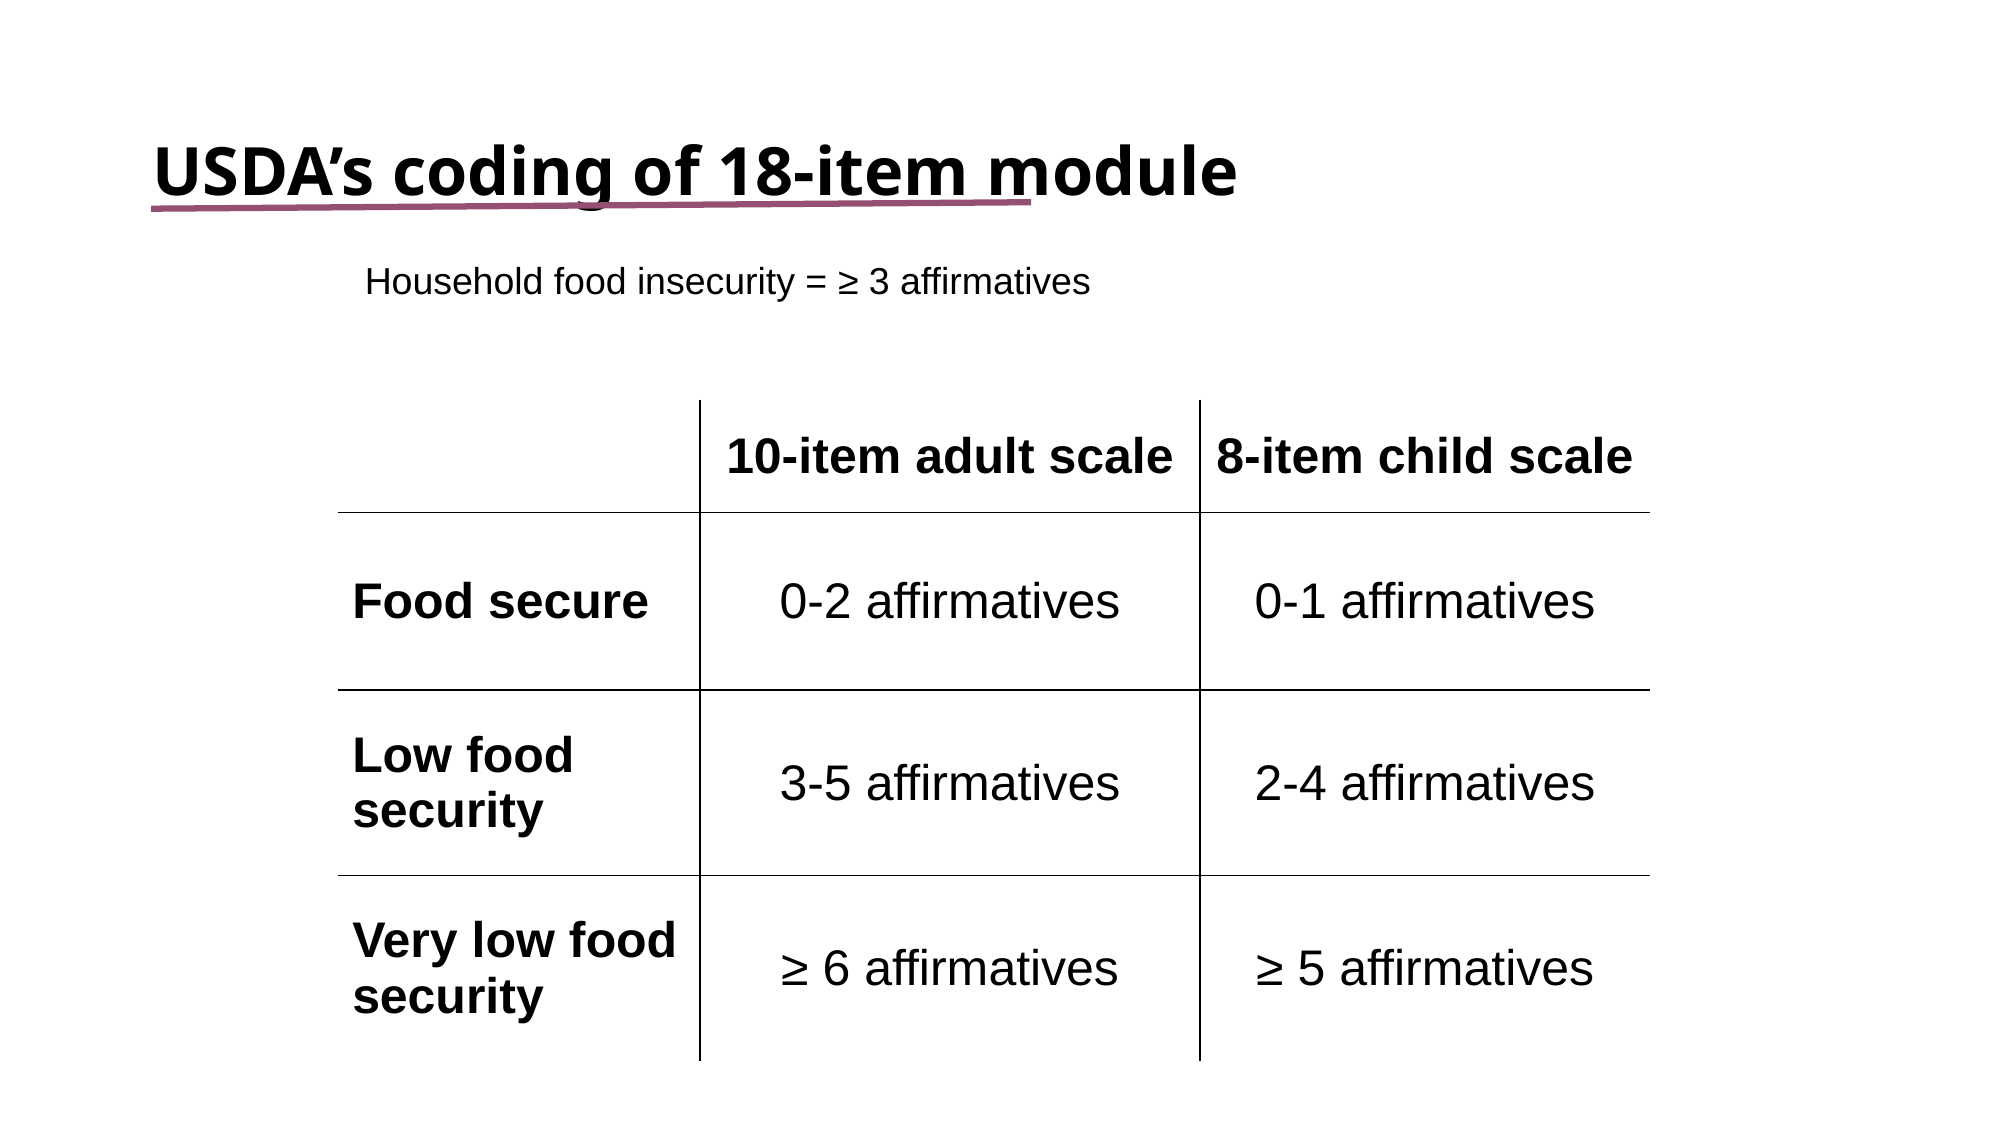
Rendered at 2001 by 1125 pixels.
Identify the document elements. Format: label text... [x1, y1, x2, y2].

table_cell Very low food security [338, 876, 699, 1061]
table_cell 0-2 affirmatives [701, 513, 1199, 689]
table_cell Low food security [338, 691, 699, 875]
table_cell ≥ 5 affirmatives [1201, 876, 1650, 1061]
table_header 8-item child scale [1201, 400, 1650, 512]
title USDA’s coding of 18-item module [137, 59, 1863, 278]
table_cell 0-1 affirmatives [1201, 513, 1650, 689]
table_cell 2-4 affirmatives [1201, 691, 1650, 875]
table_header [338, 400, 699, 512]
table_cell 3-5 affirmatives [701, 691, 1199, 875]
text_box Household food insecurity = ≥ 3 affirmatives [349, 249, 1625, 310]
table_header 10-item adult scale [701, 400, 1199, 512]
table_cell ≥ 6 affirmatives [701, 876, 1199, 1061]
table_cell Food secure [338, 513, 699, 689]
